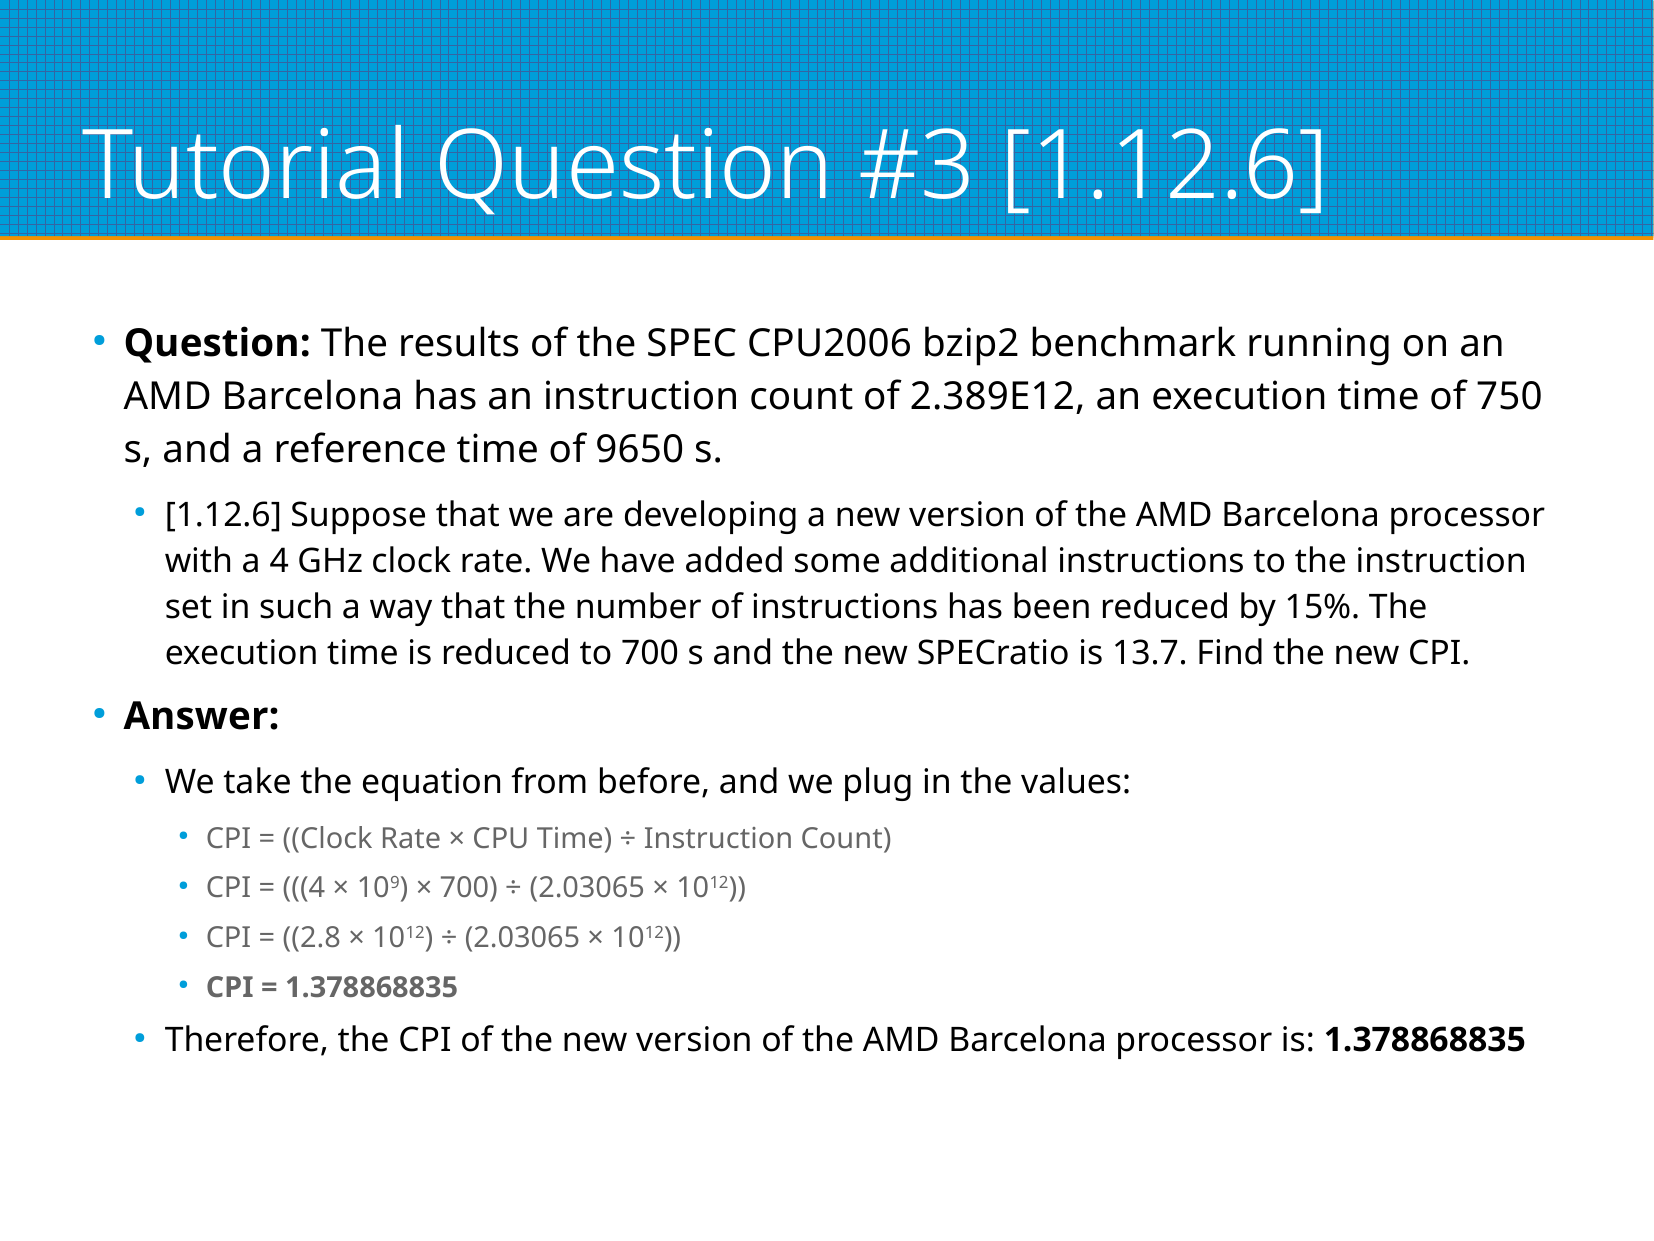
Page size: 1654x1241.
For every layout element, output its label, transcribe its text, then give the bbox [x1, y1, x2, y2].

list Question: The results of the SPEC CPU2006 bzip2 benchmark running on an AMD Barcelona has an instruction count of 2.389E12, an execution time of 750 s, and a reference time of 9650 s. [1.12.6] Suppose that we are developing a new version of the AMD Barcelona processor with a 4 GHz clock rate. We have added some additional instructions to the instruction set in such a way that the number of instructions has been reduced by 15%. The execution time is reduced to 700 s and the new SPECratio is 13.7. Find the new CPI. Answer: We take the equation from before, and we plug in the values: CPI = ((Clock Rate × CPU Time) ÷ Instruction Count) CPI = (((4 × 109) × 700) ÷ (2.03065 × 1012)) CPI = ((2.8 × 1012) ÷ (2.03065 × 1012)) CPI = 1.378868835 Therefore, the CPI of the new version of the AMD Barcelona processor is: 1.378868835 [82, 314, 1563, 1081]
title Tutorial Question #3 [1.12.6] [82, 19, 1571, 227]
